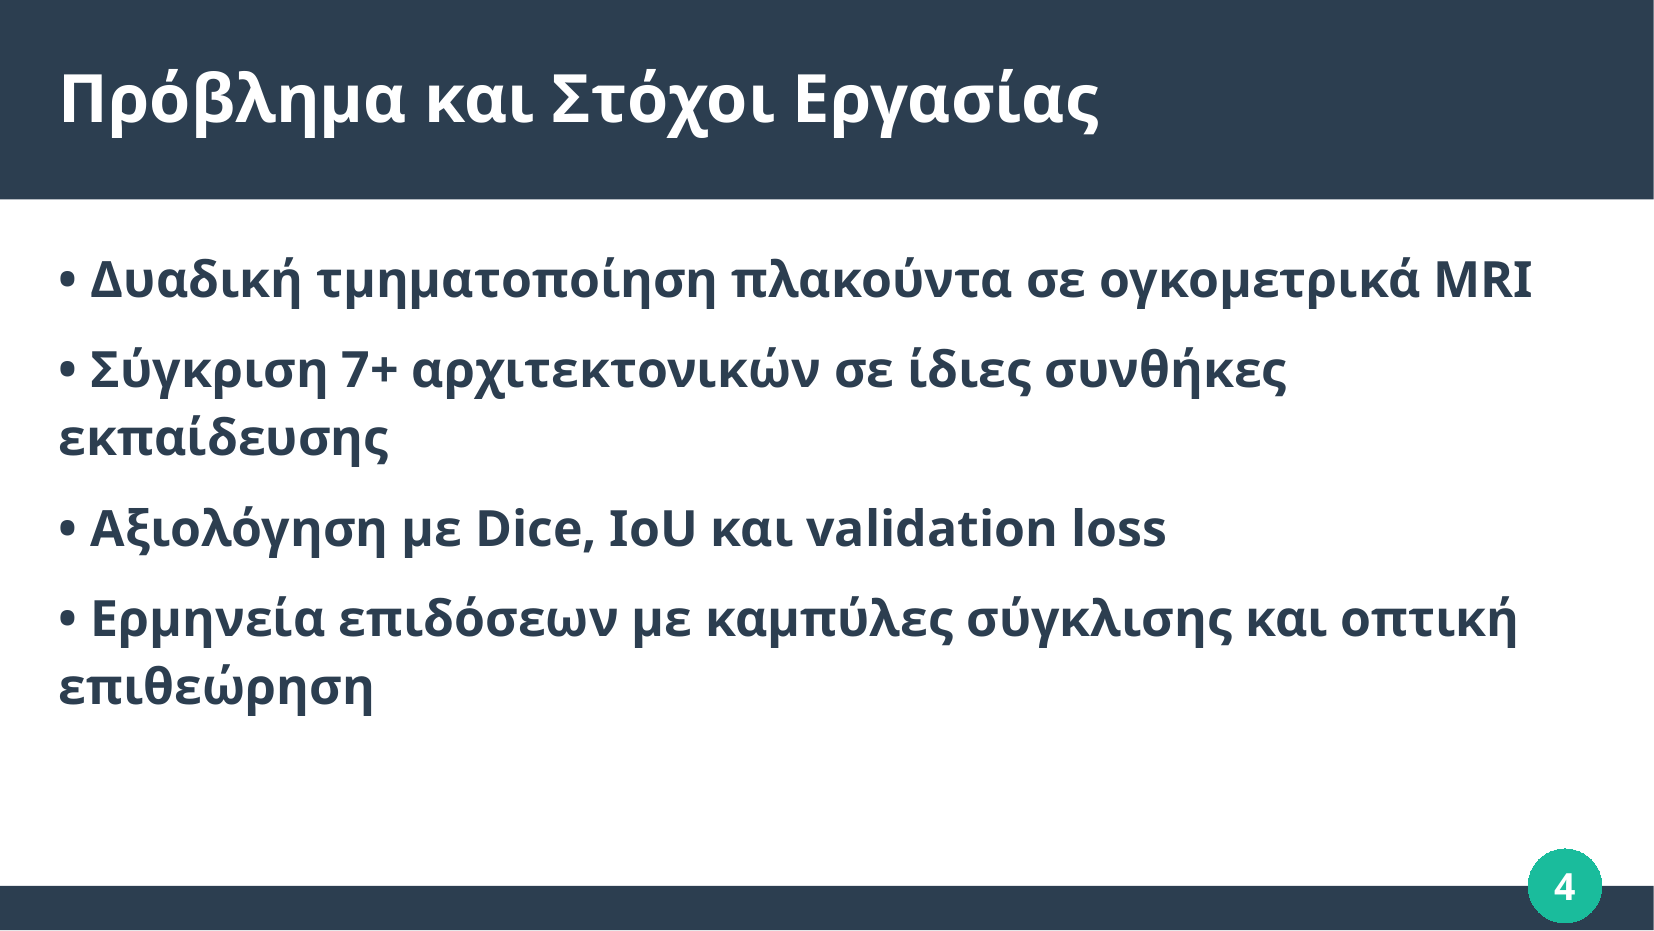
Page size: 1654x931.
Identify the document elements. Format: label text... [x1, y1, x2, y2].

list • Δυαδική τμηματοποίηση πλακούντα σε ογκομετρικά MRI • Σύγκριση 7+ αρχιτεκτονικών σε ίδιες συνθήκες εκπαίδευσης • Αξιολόγηση με Dice, IoU και validation loss • Ερμηνεία επιδόσεων με καμπύλες σύγκλισης και οπτική επιθεώρηση [59, 243, 1595, 864]
title Πρόβλημα και Στόχοι Εργασίας [59, 37, 1595, 156]
